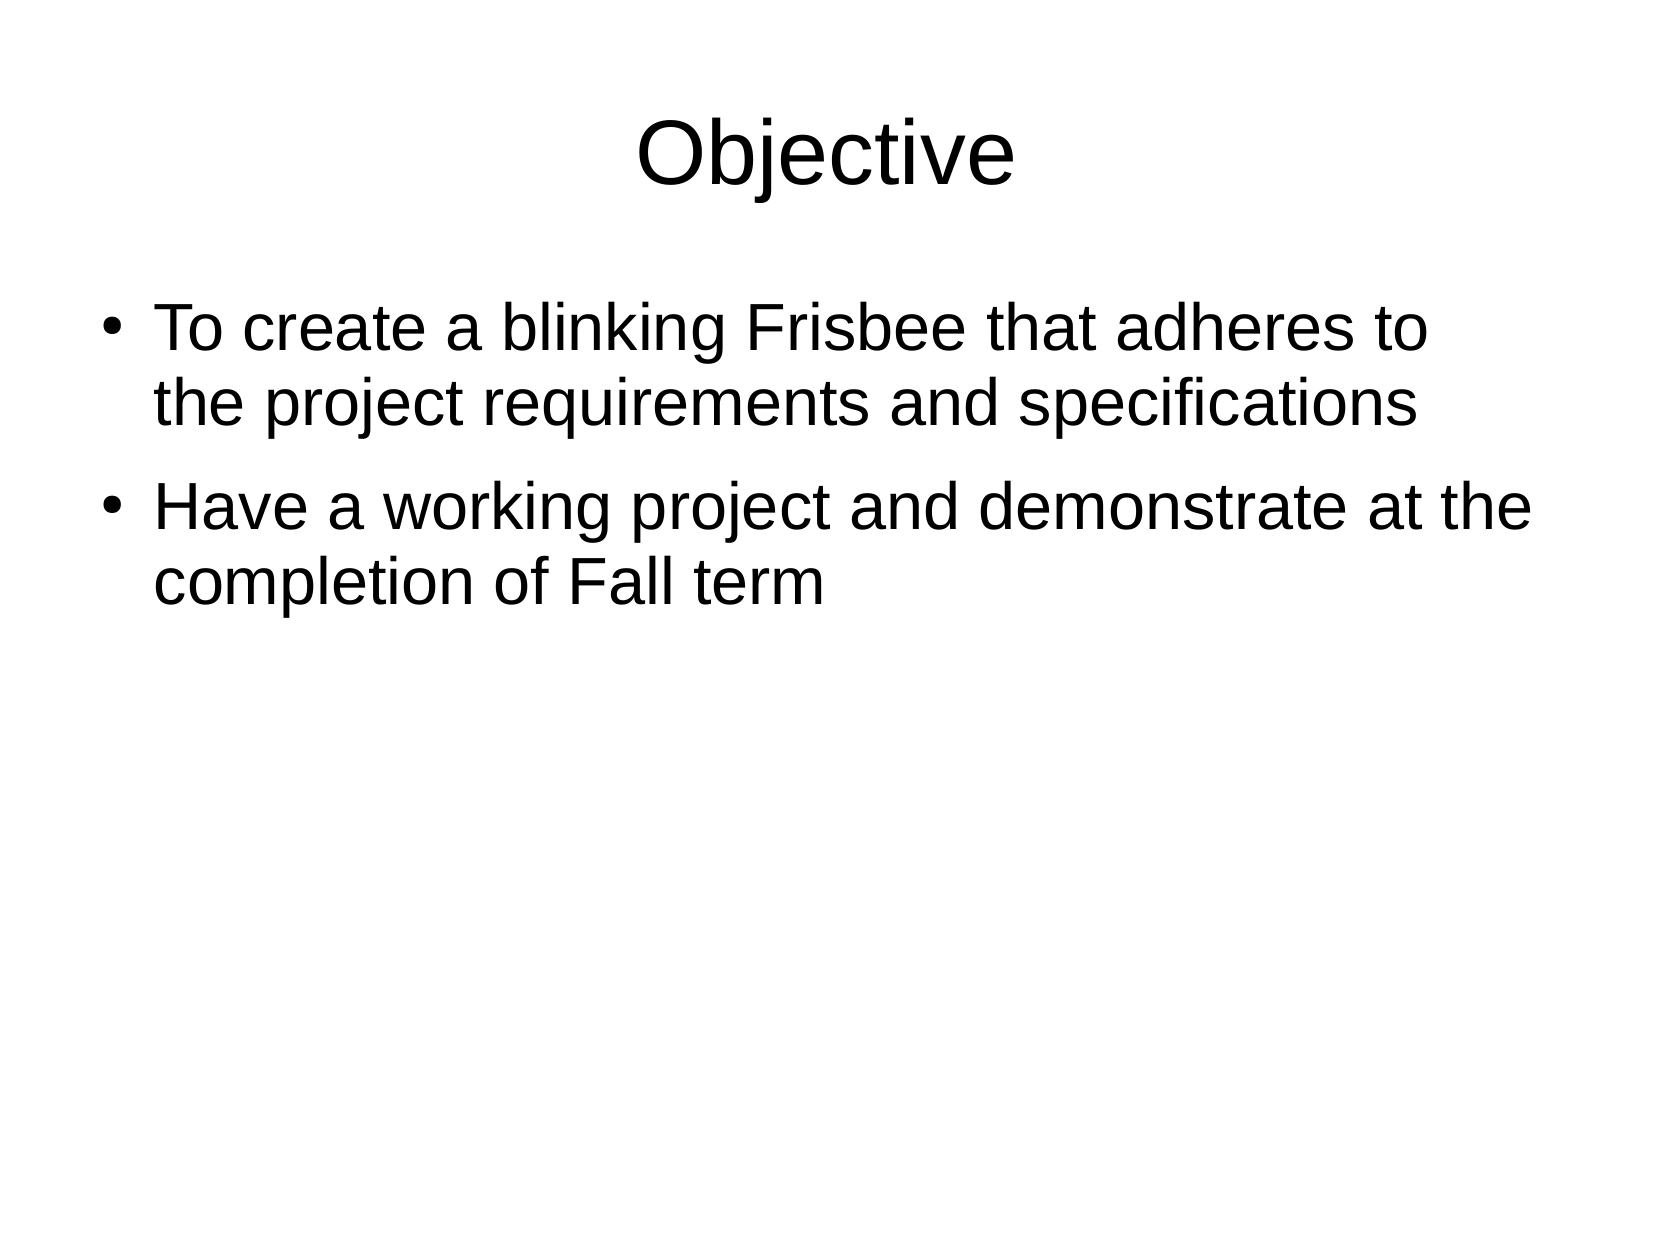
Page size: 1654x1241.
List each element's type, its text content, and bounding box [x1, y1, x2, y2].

list To create a blinking Frisbee that adheres to the project requirements and specifications Have a working project and demonstrate at the completion of Fall term [82, 290, 1538, 1010]
title Objective [82, 49, 1571, 257]
